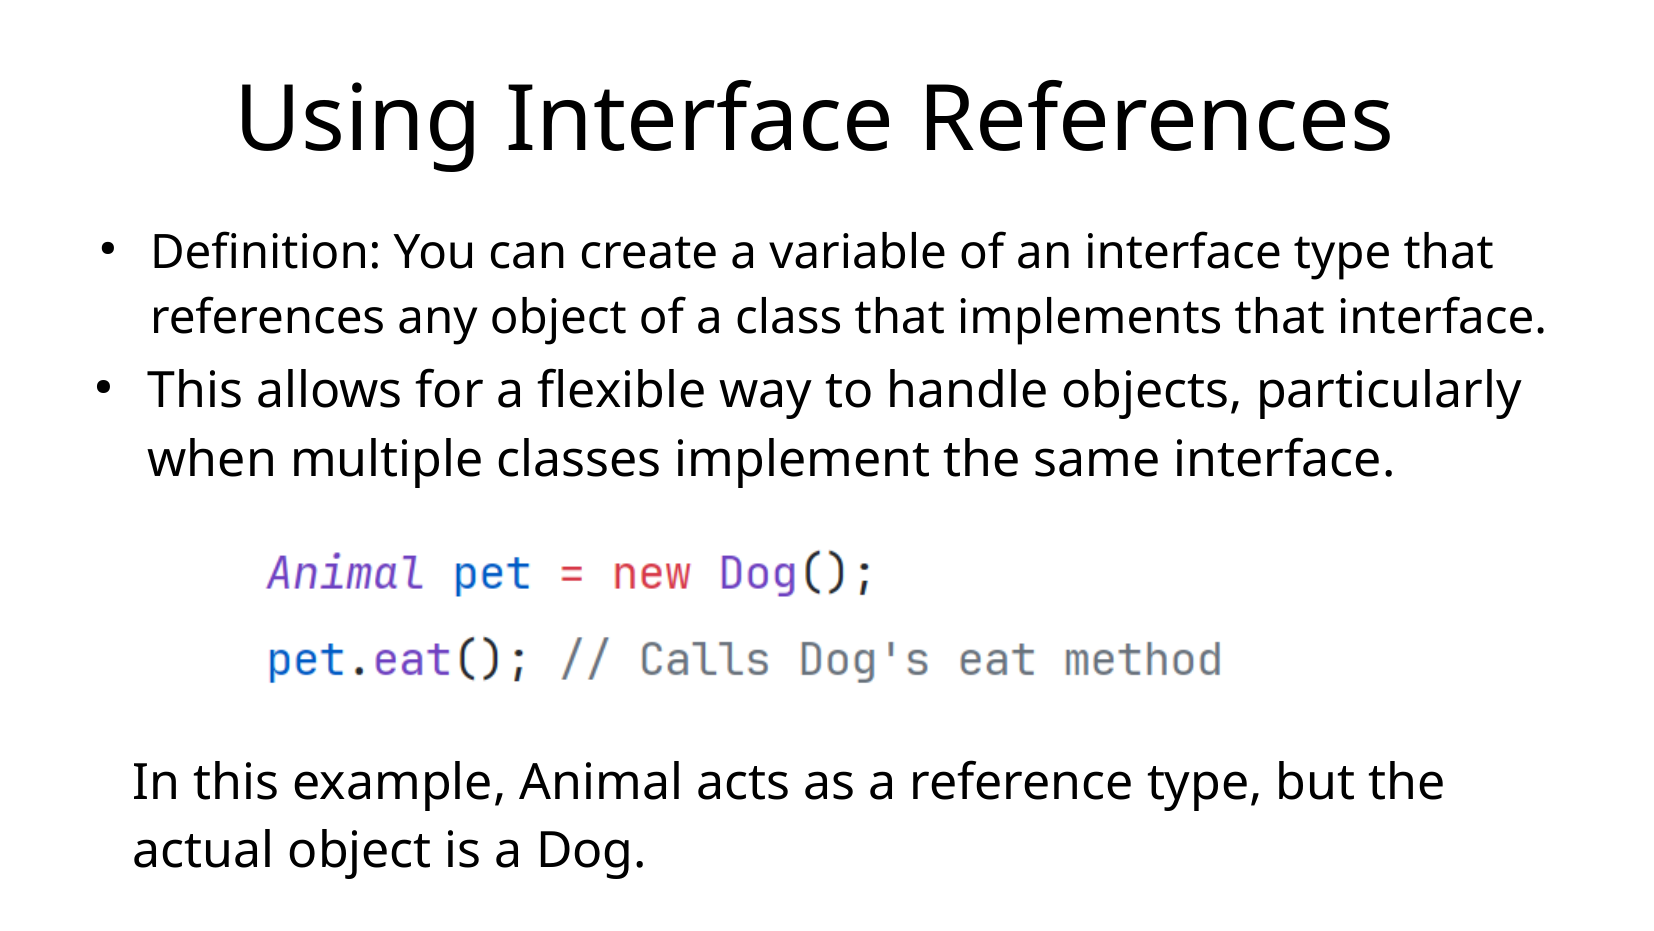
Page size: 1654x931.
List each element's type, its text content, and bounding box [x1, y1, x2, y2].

text_box In this example, Animal acts as a reference type, but the actual object is a Dog. [118, 738, 1506, 886]
picture [177, 501, 1389, 738]
title Using Interface References [82, 37, 1571, 193]
list Definition: You can create a variable of an interface type that references any object of a class that implements that interface. [82, 217, 1571, 355]
list This allows for a flexible way to handle objects, particularly when multiple classes implement the same interface. [76, 354, 1565, 502]
